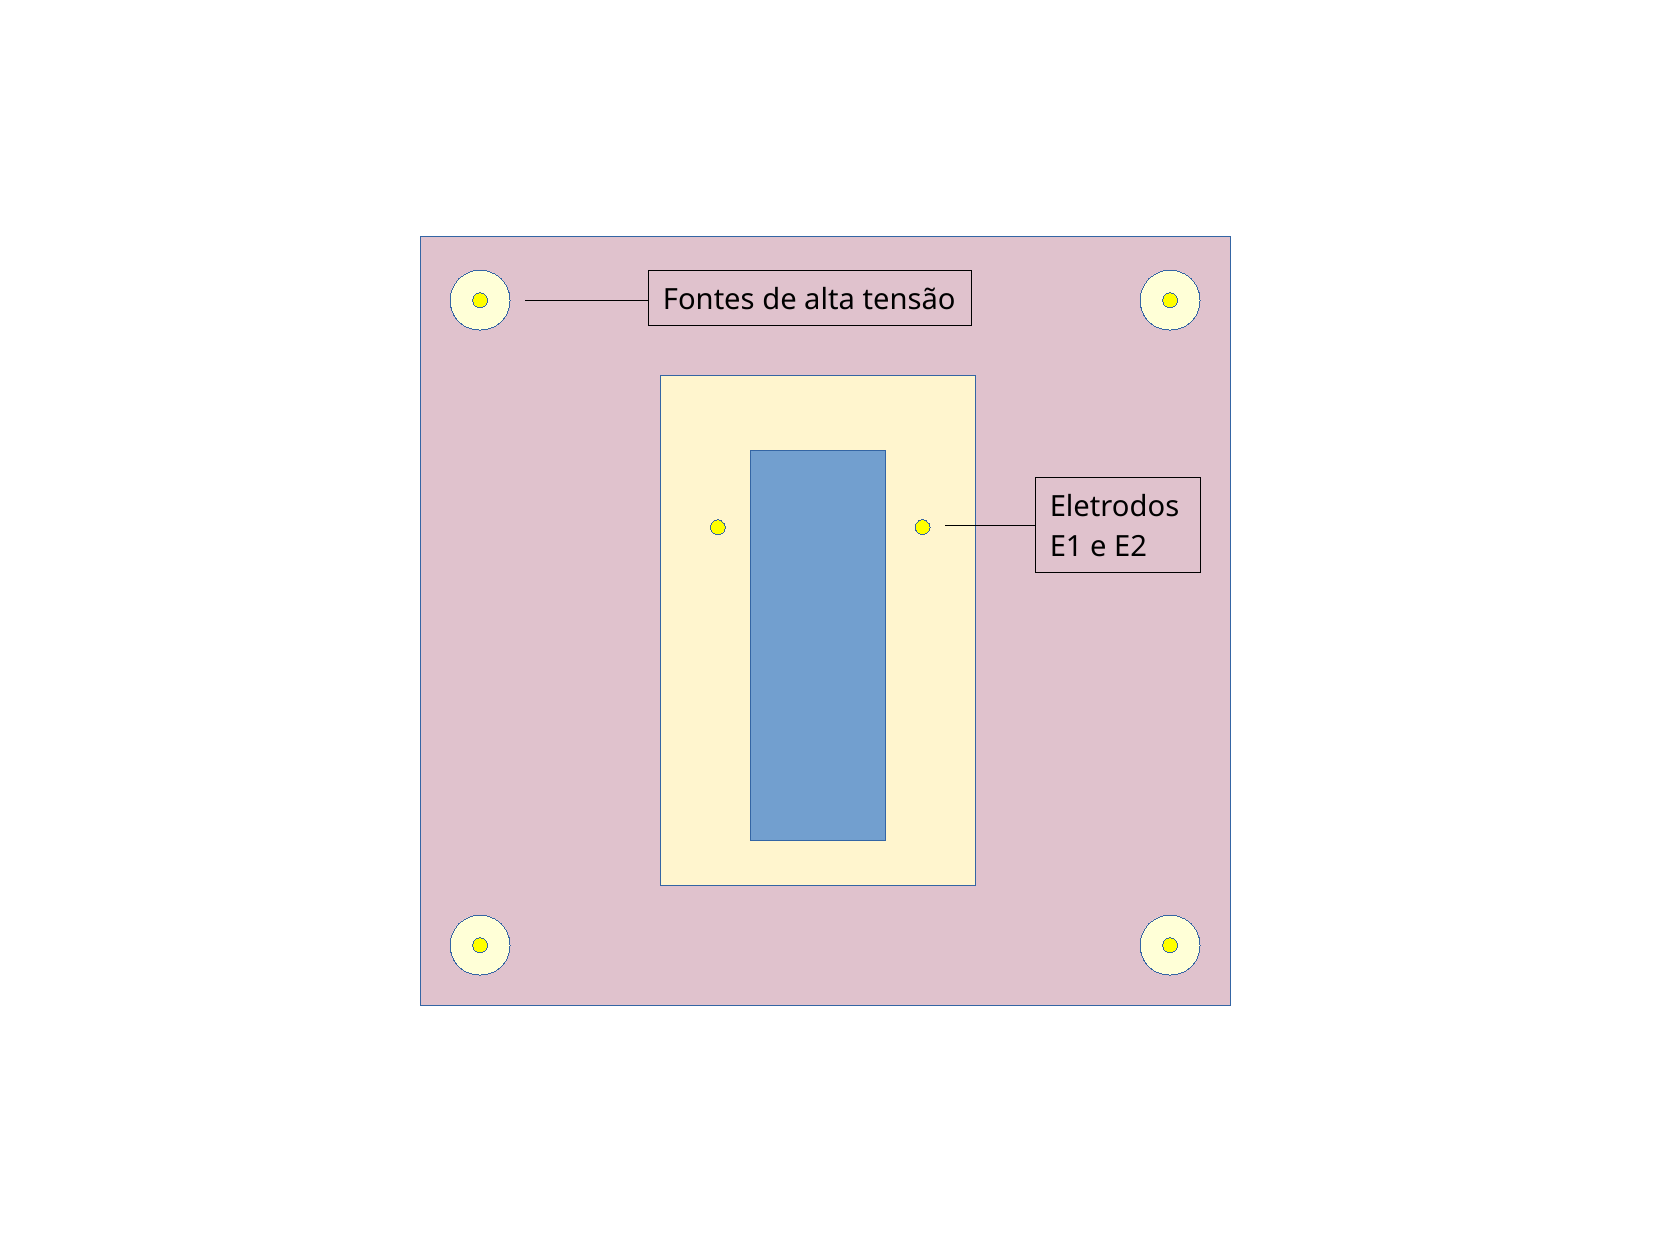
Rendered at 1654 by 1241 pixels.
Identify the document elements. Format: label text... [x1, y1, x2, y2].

text_box Eletrodos E1 e E2 [1035, 477, 1201, 571]
text_box [420, 236, 1231, 1006]
text_box Fontes de alta tensão [648, 270, 966, 325]
